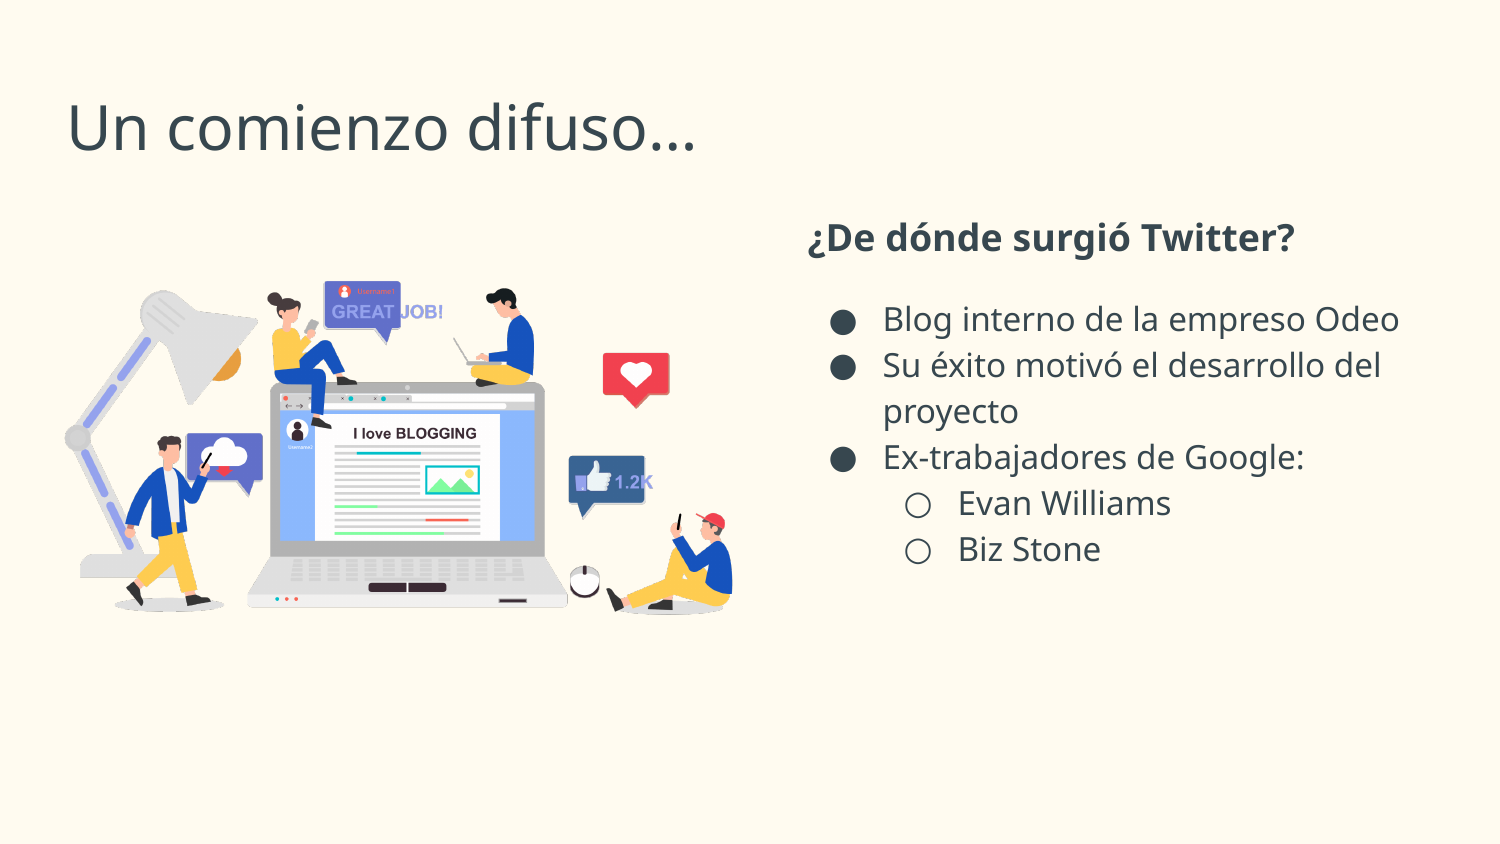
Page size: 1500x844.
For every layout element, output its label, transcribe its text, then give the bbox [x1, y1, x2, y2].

list ¿De dónde surgió Twitter? Blog interno de la empreso Odeo Su éxito motivó el desarrollo del proyecto Ex-trabajadores de Google: Evan Williams Biz Stone [792, 192, 1449, 750]
picture [26, 252, 769, 640]
title Un comienzo difuso… [51, 72, 1449, 174]
